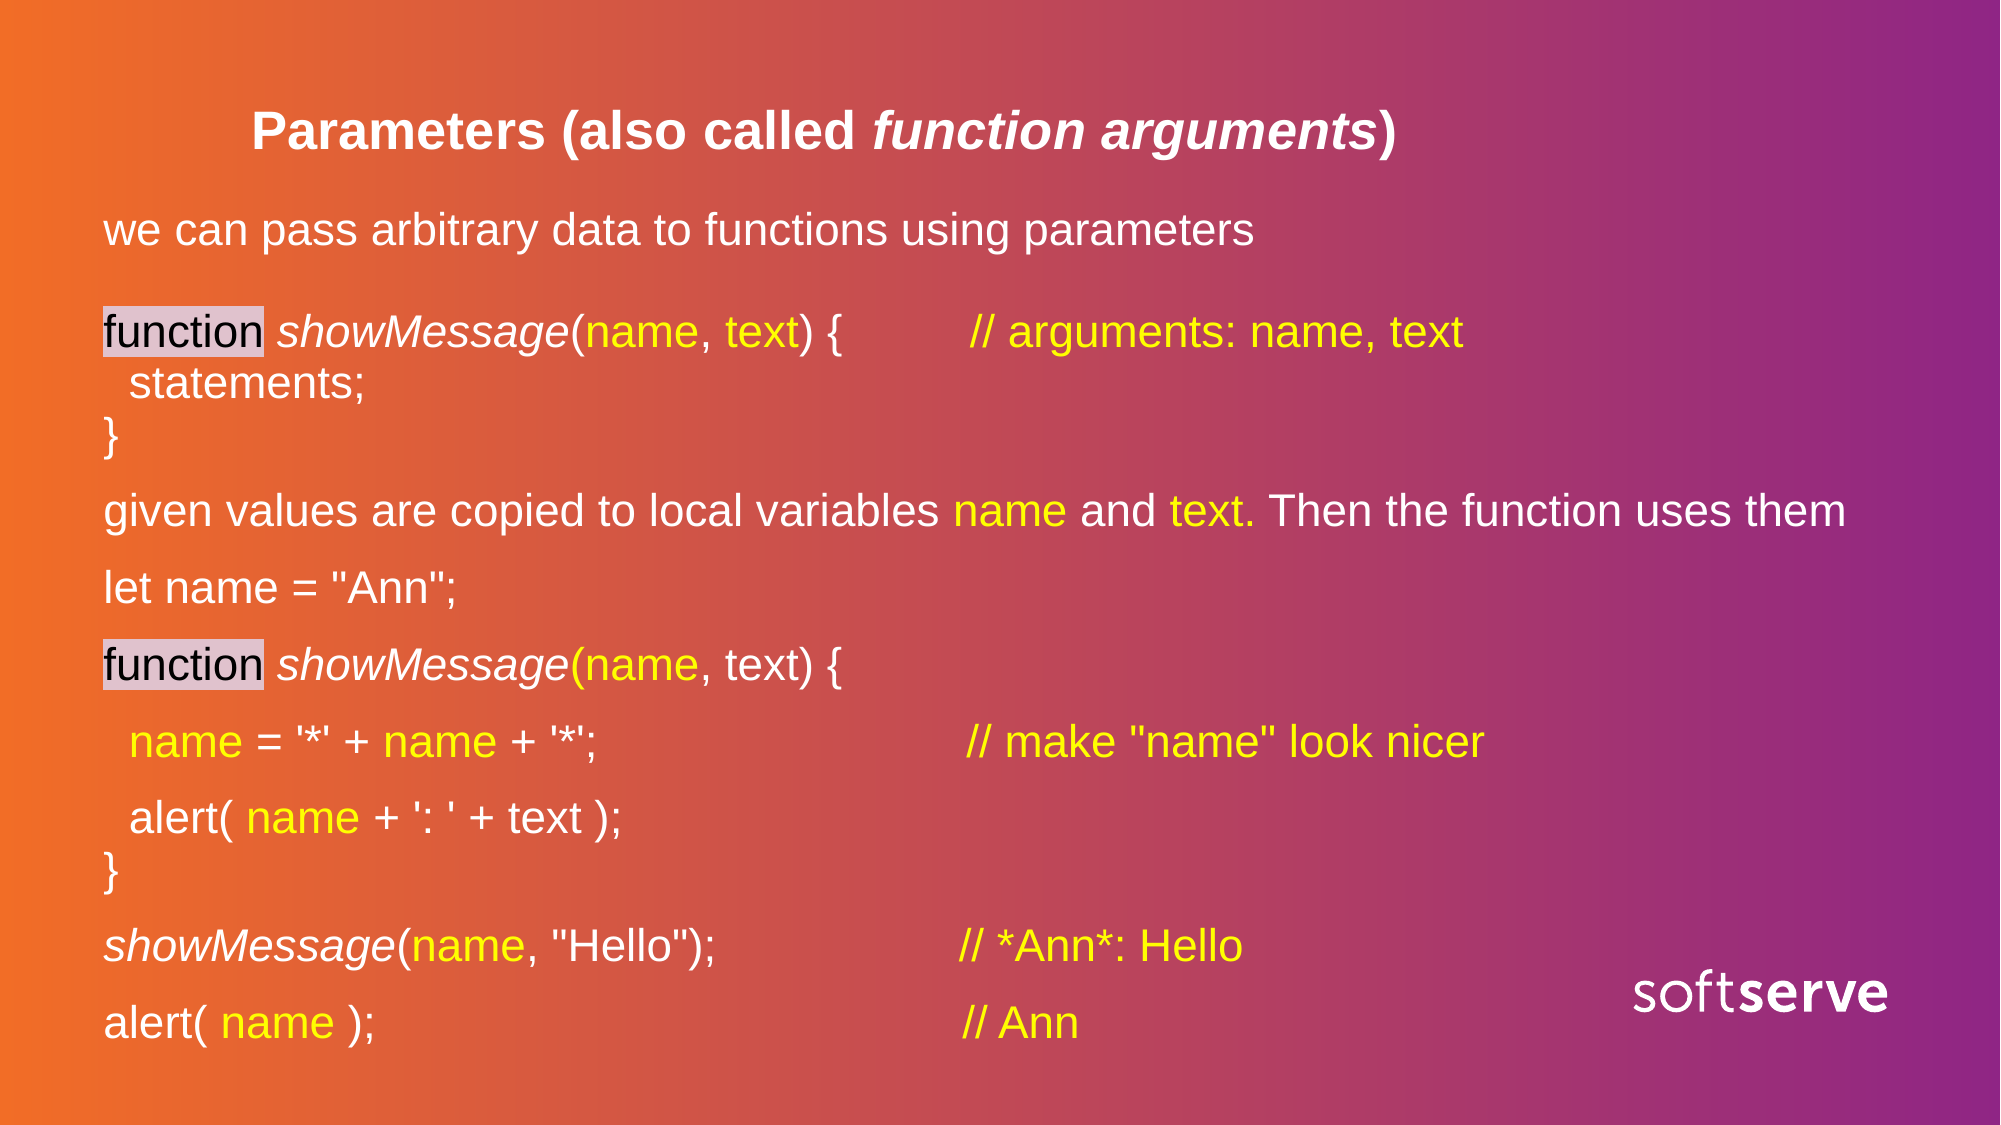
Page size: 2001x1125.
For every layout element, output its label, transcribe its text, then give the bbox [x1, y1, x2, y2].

text_box Parameters (also called function arguments) we can pass arbitrary data to functions using parameters function showMessage(name, text) { // arguments: name, text statements; } given values are copied to local variables name and text. Then the function uses them let name = "Ann"; function showMessage(name, text) { name = '*' + name + '*'; // make "name" look nicer alert( name + ': ' + text ); } showMessage(name, "Hello"); // *Ann*: Hello alert( name ); // Ann [88, 93, 1890, 1108]
